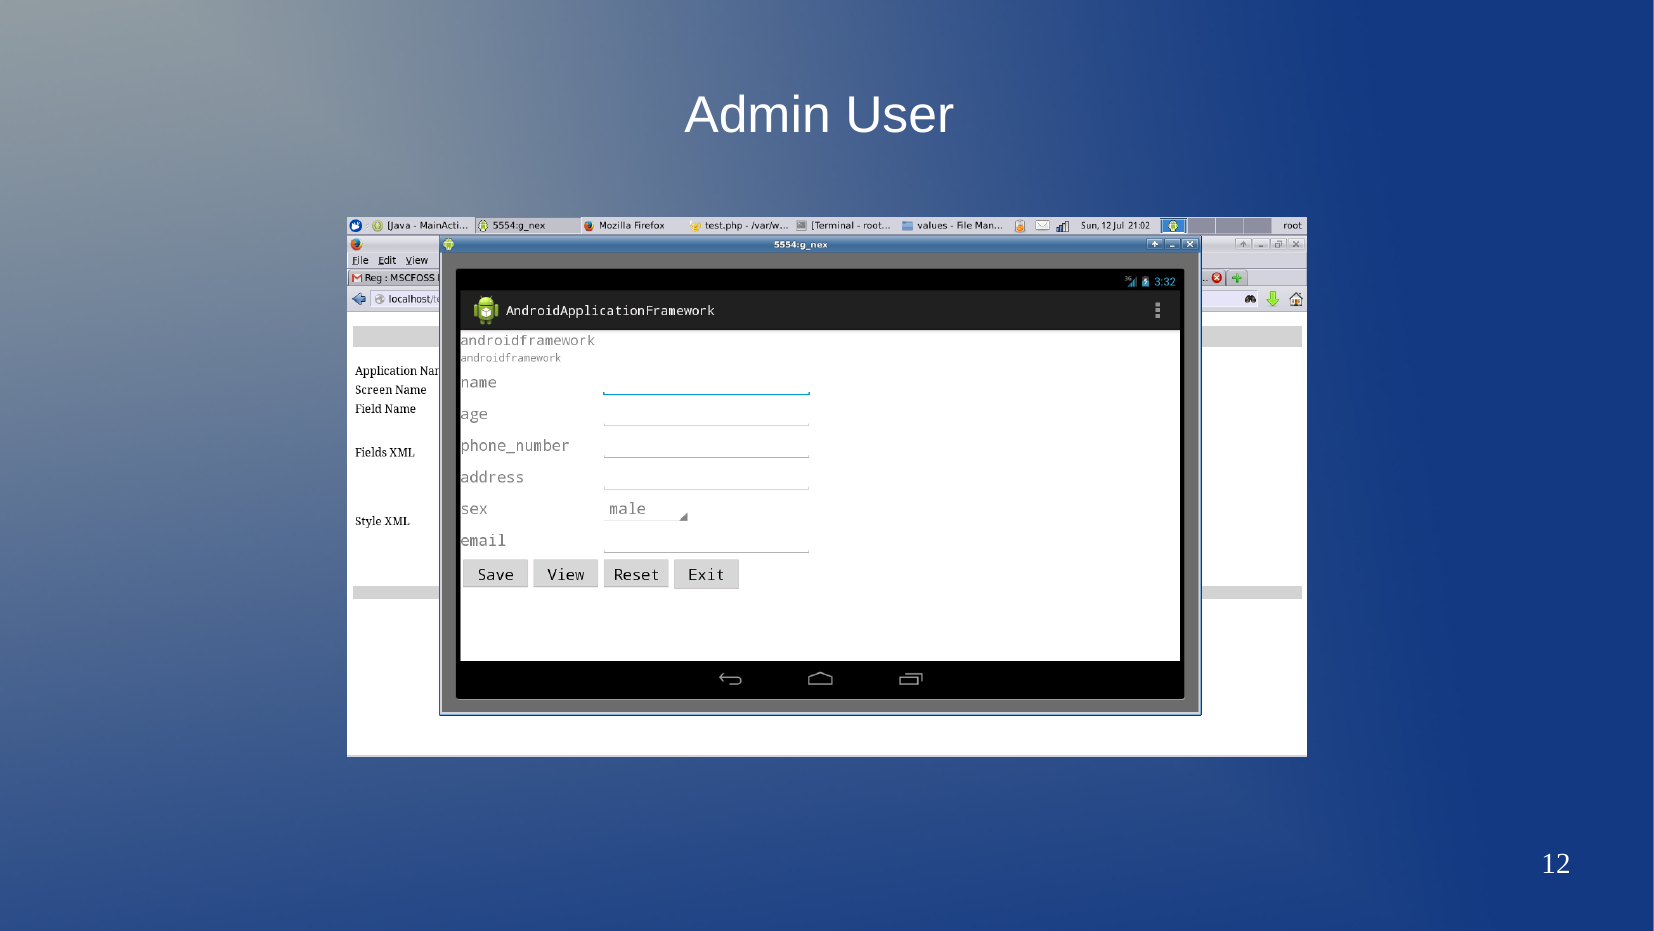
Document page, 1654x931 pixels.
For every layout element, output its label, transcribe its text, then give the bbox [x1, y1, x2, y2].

title Admin User [82, 37, 1571, 193]
picture [0, 0, 1654, 931]
